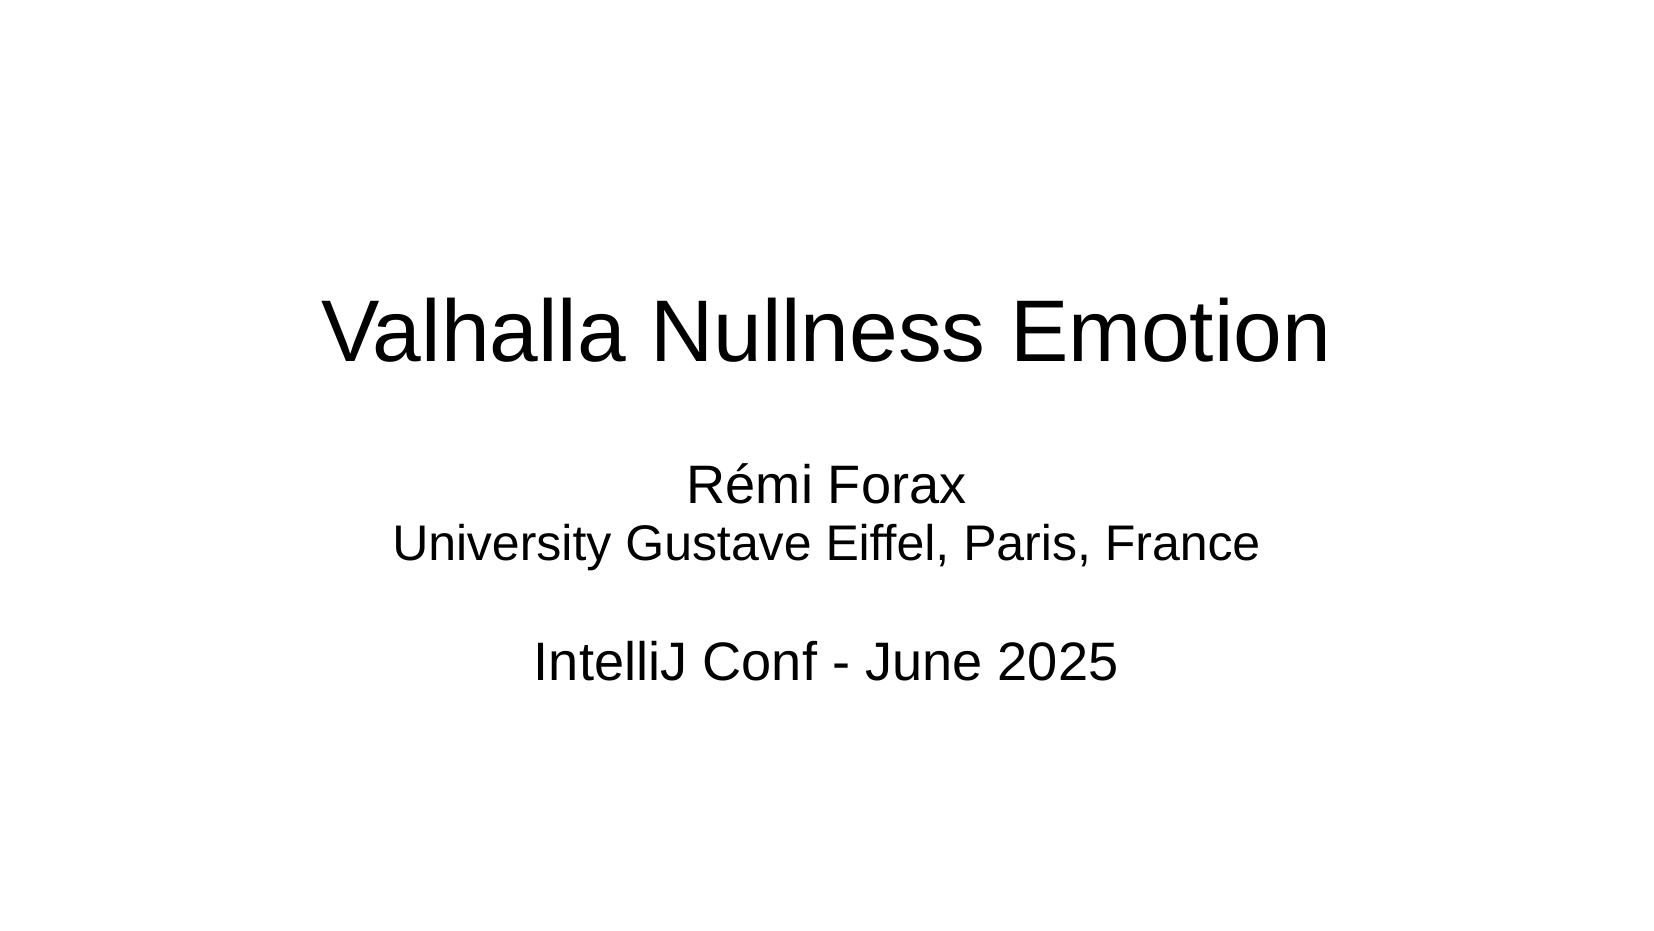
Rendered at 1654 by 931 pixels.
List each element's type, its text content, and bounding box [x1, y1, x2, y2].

subtitle Valhalla Nullness Emotion Rémi Forax University Gustave Eiffel, Paris, France IntelliJ Conf - June 2025 [82, 217, 1571, 758]
